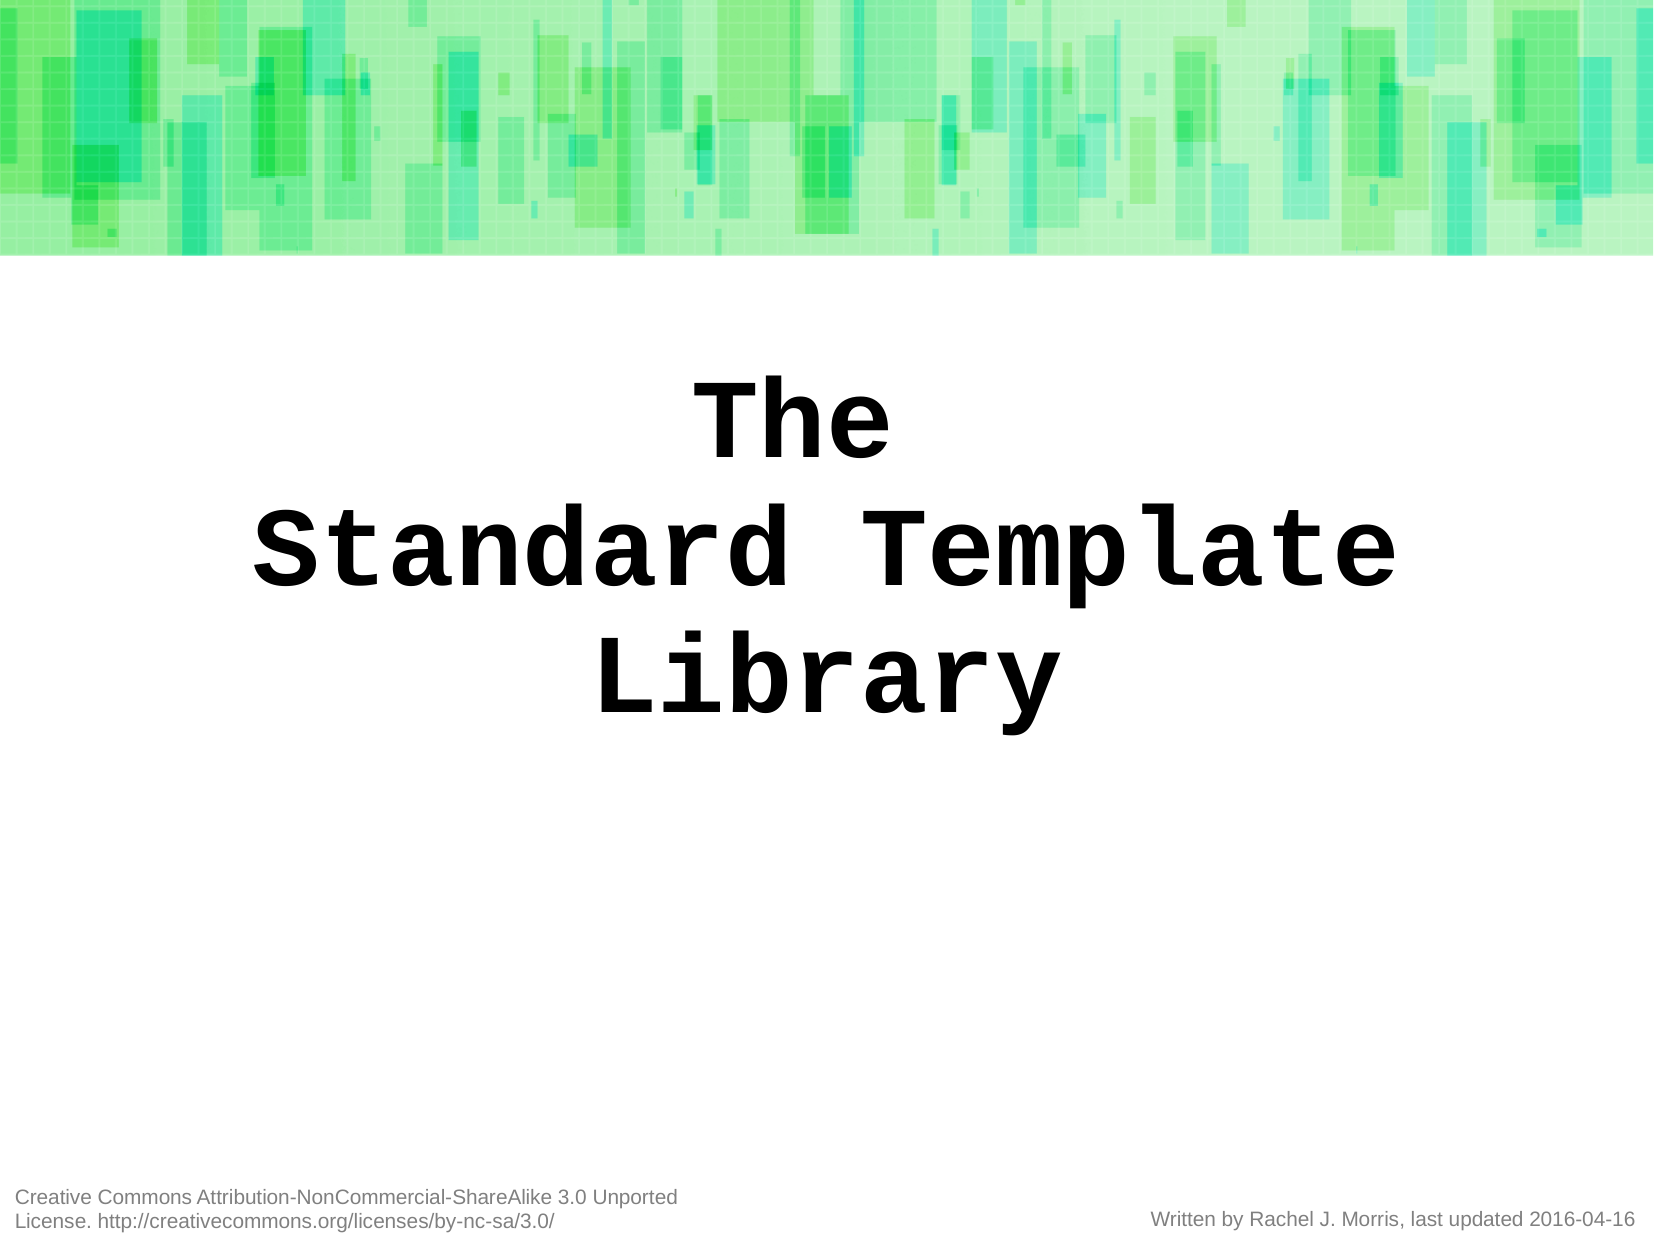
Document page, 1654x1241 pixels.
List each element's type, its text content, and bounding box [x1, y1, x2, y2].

picture [0, 0, 1654, 1241]
text_box Written by Rachel J. Morris, last updated 2016-04-16 [840, 1200, 1651, 1239]
subtitle The Standard Template Library [82, 285, 1571, 826]
text_box Creative Commons Attribution-NonCommercial-ShareAlike 3.0 Unported License. http://creativecommons.org/licenses/by-nc-sa/3.0/ [0, 1178, 751, 1241]
